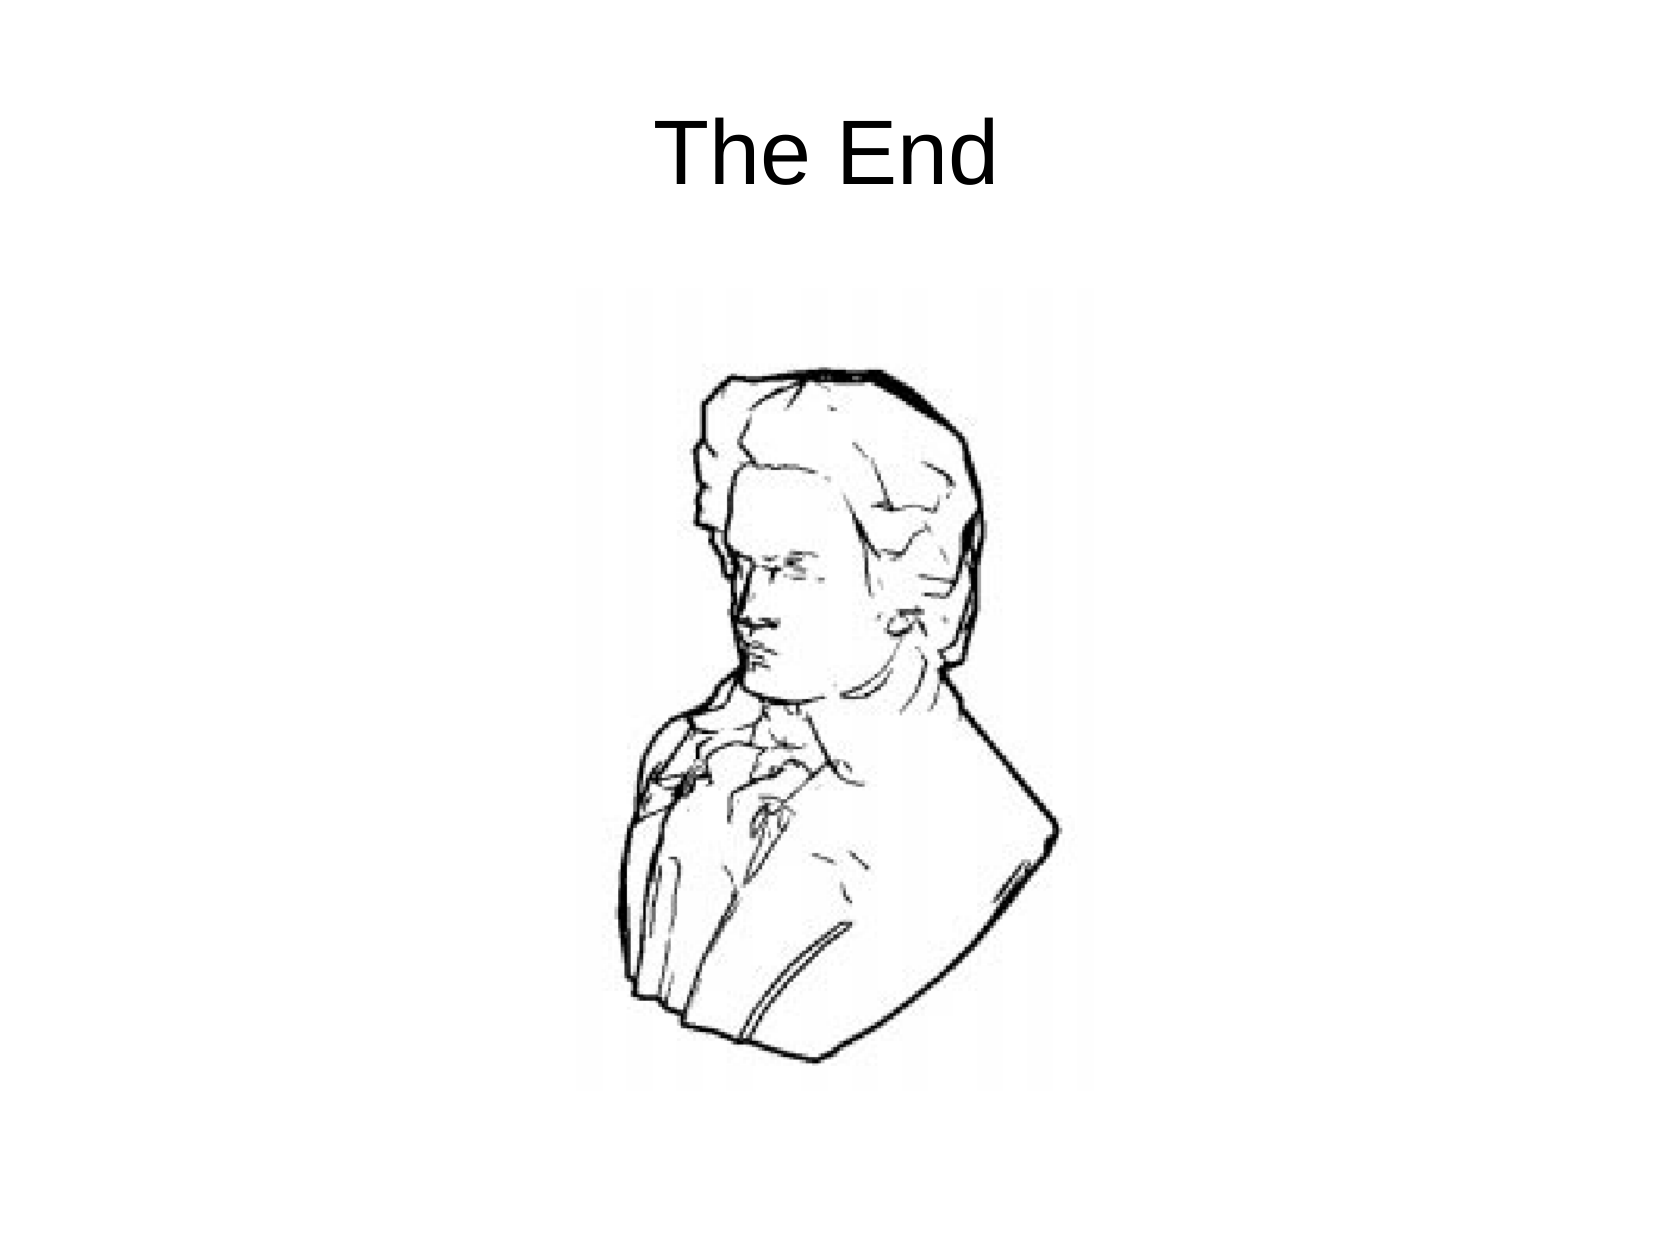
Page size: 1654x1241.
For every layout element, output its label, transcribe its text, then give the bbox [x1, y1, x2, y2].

picture [532, 256, 1135, 1091]
title The End [82, 49, 1571, 257]
